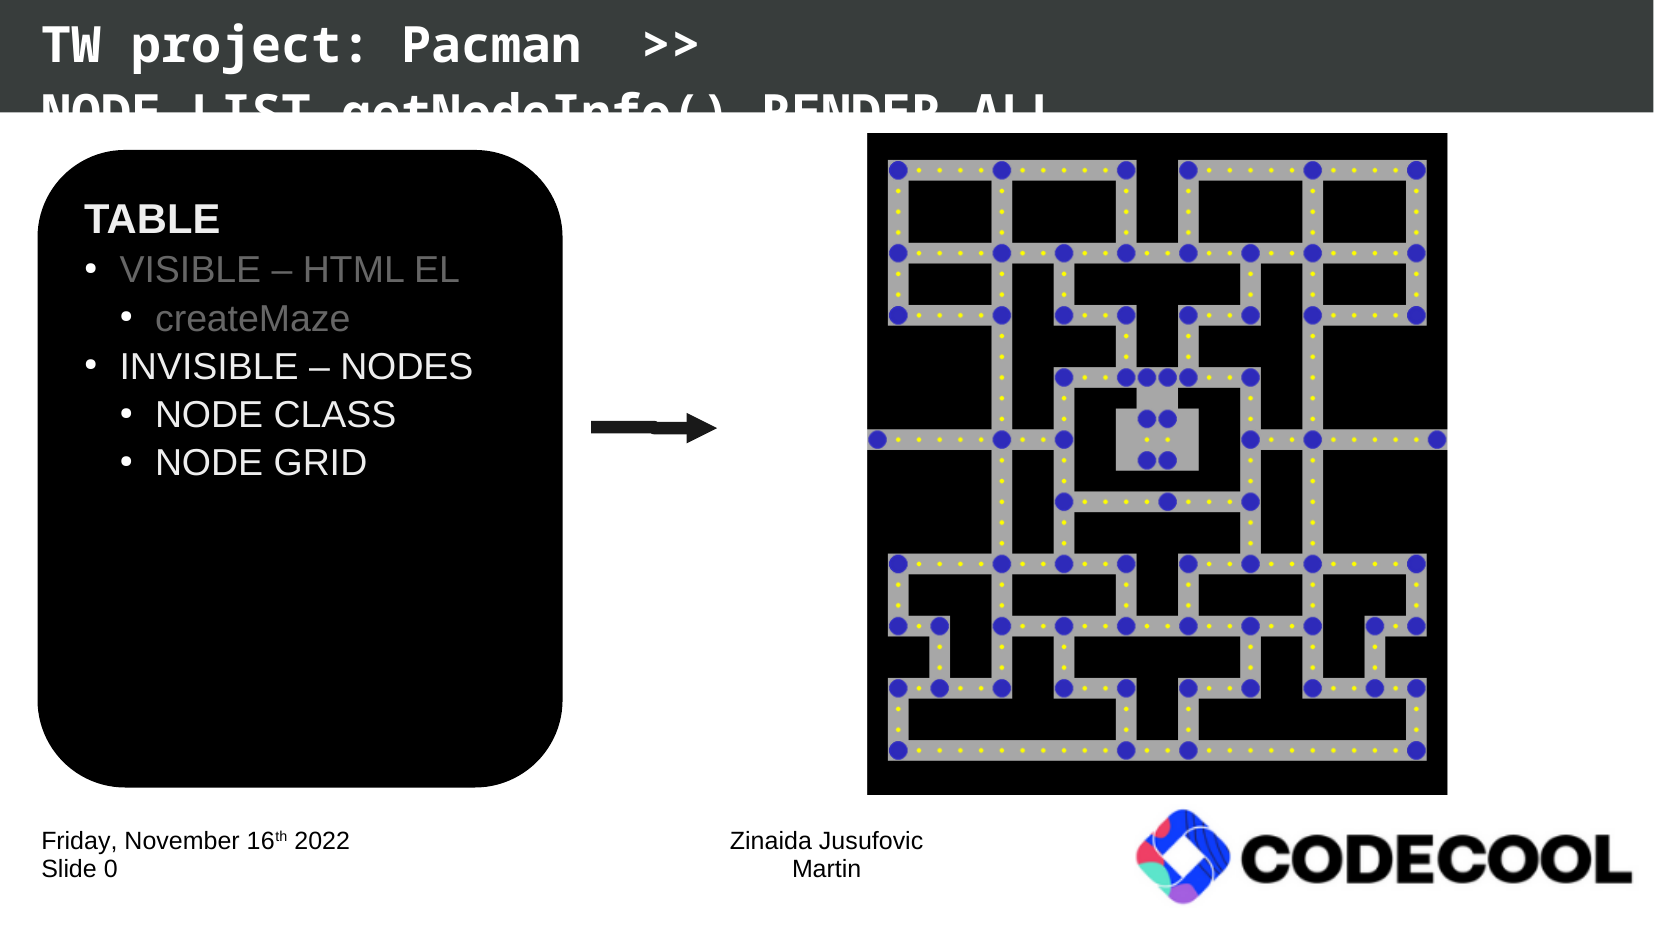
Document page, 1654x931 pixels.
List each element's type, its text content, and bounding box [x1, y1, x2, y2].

text_box Zinaida Jusufovic Martin [658, 820, 996, 889]
text_box Friday, November 16th 2022 Slide 0 [41, 820, 449, 889]
title TW project: Pacman >> NODE_LIST.getNodeInfo().RENDER_ALL [41, 21, 1602, 134]
text_box TABLE VISIBLE – HTML EL createMaze INVISIBLE – NODES NODE CLASS NODE GRID [37, 149, 563, 788]
picture [862, 133, 1654, 931]
text_box [0, 0, 1654, 113]
